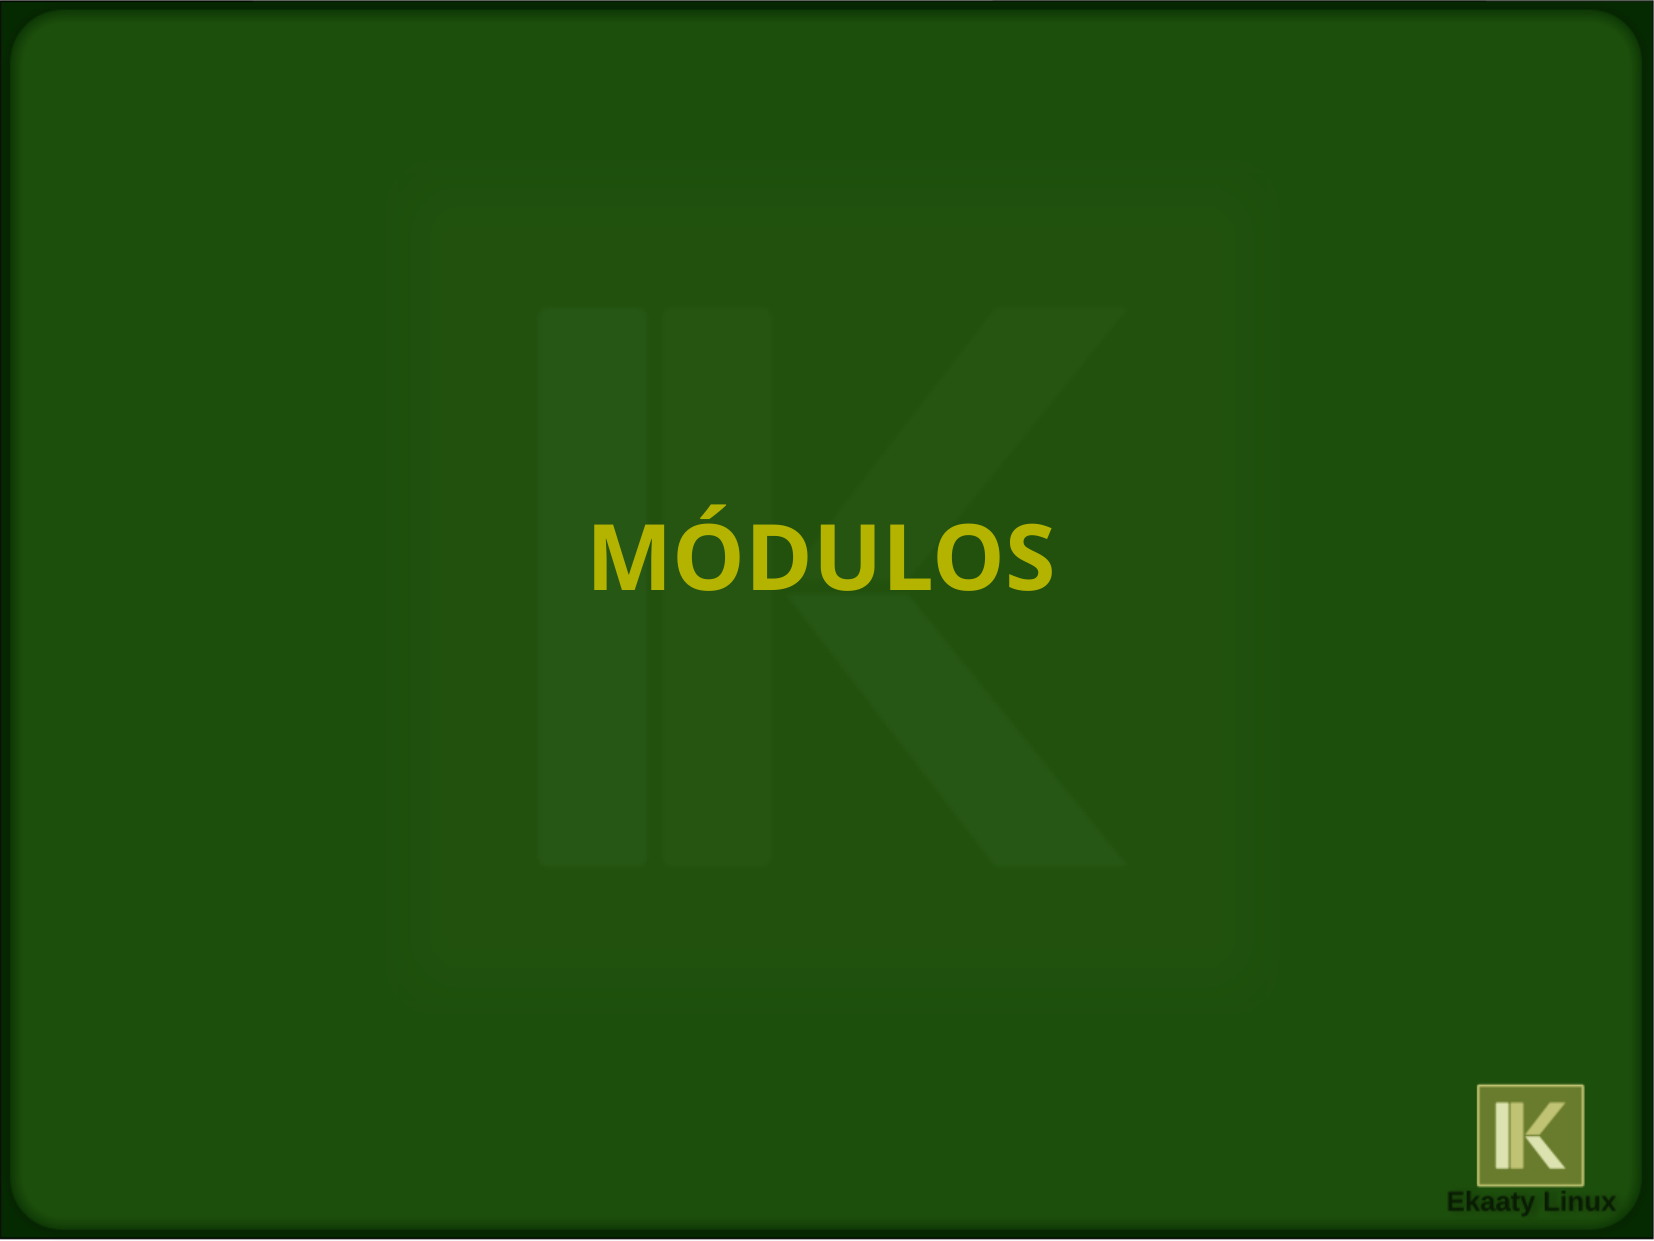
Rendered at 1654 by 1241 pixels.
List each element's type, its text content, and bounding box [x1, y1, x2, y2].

picture [0, 0, 1654, 1241]
title MÓDULOS [77, 489, 1566, 621]
